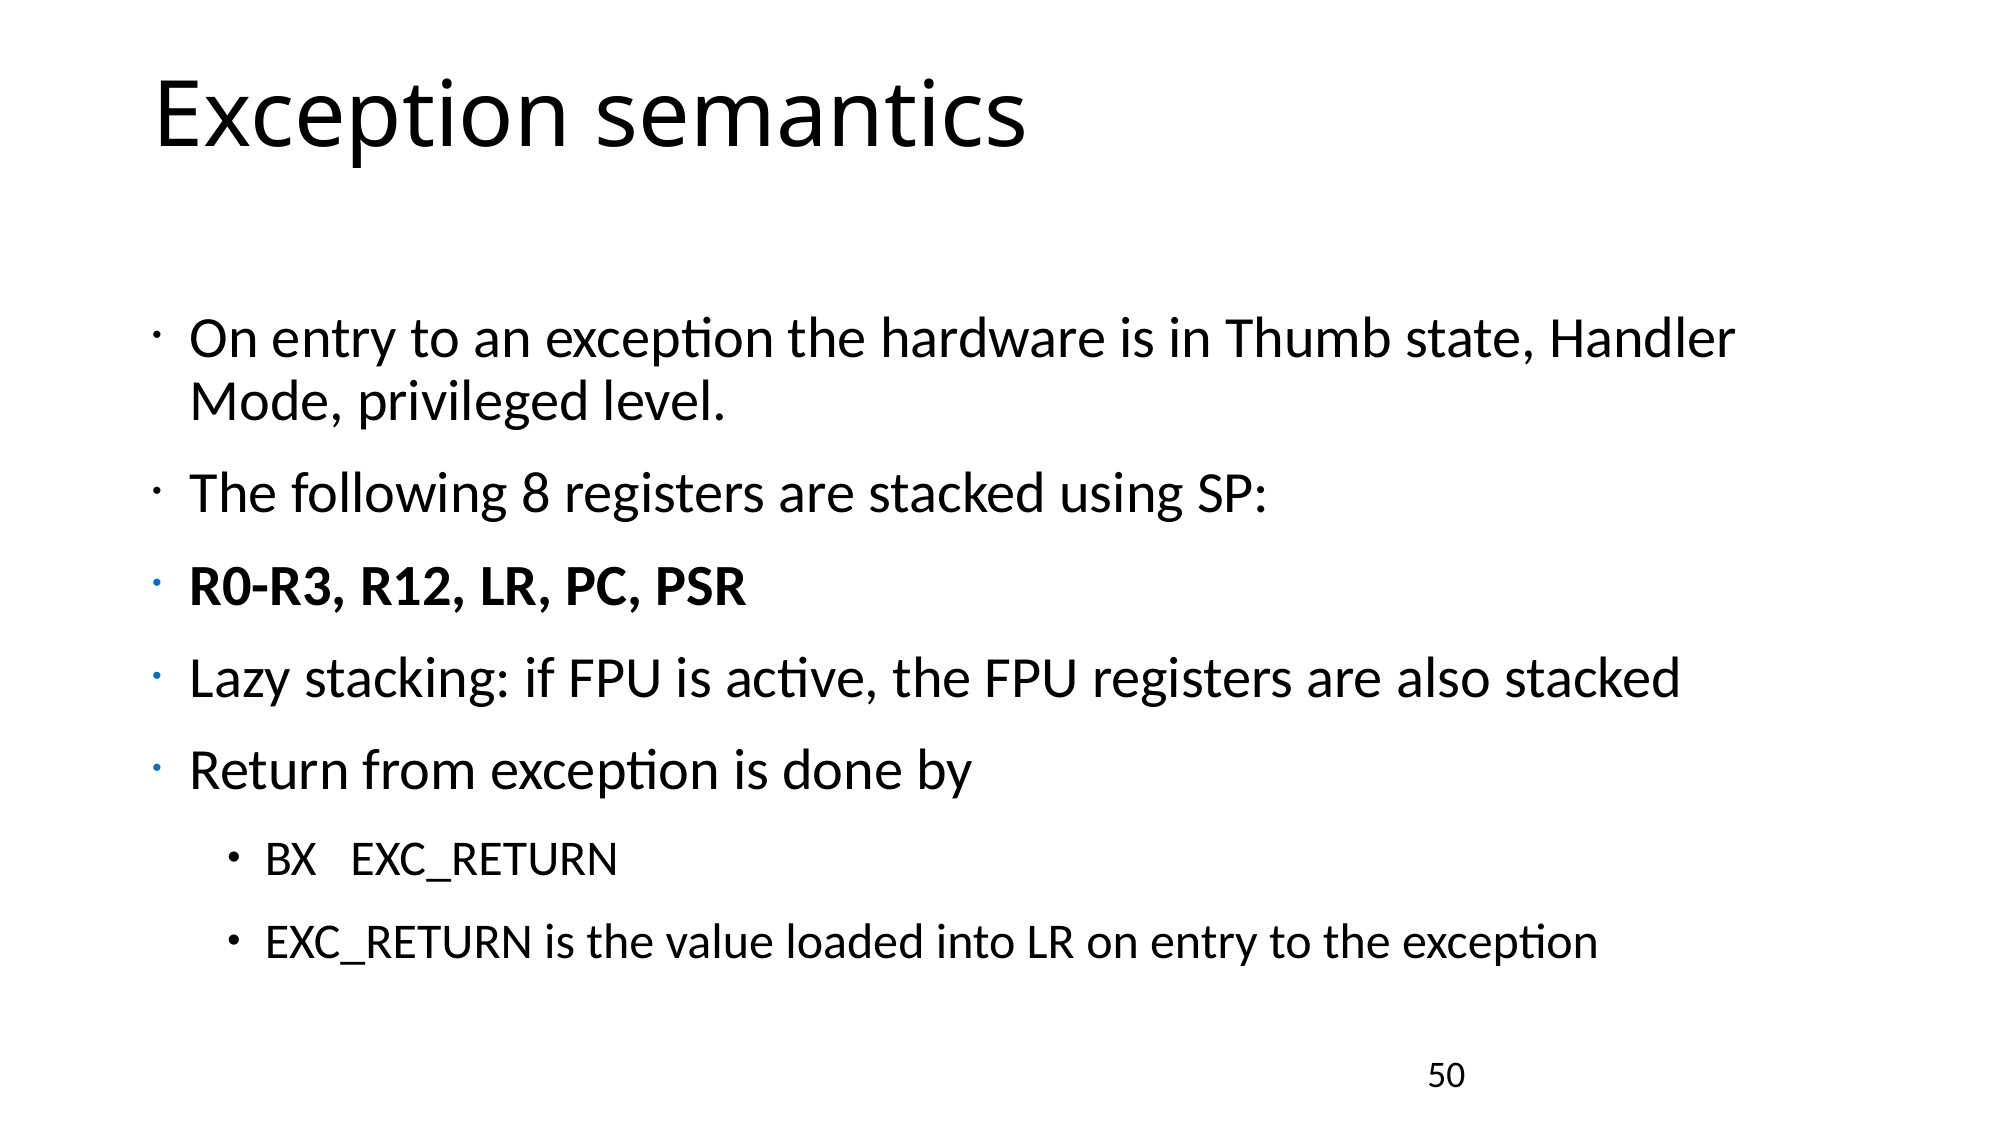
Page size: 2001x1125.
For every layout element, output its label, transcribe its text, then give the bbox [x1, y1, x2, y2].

list On entry to an exception the hardware is in Thumb state, Handler Mode, privileged level. The following 8 registers are stacked using SP: R0-R3, R12, LR, PC, PSR Lazy stacking: if FPU is active, the FPU registers are also stacked Return from exception is done by BX EXC_RETURN EXC_RETURN is the value loaded into LR on entry to the exception [137, 299, 1863, 1014]
slide_number <number> [1412, 1042, 1863, 1103]
title Exception semantics [137, 59, 1863, 278]
